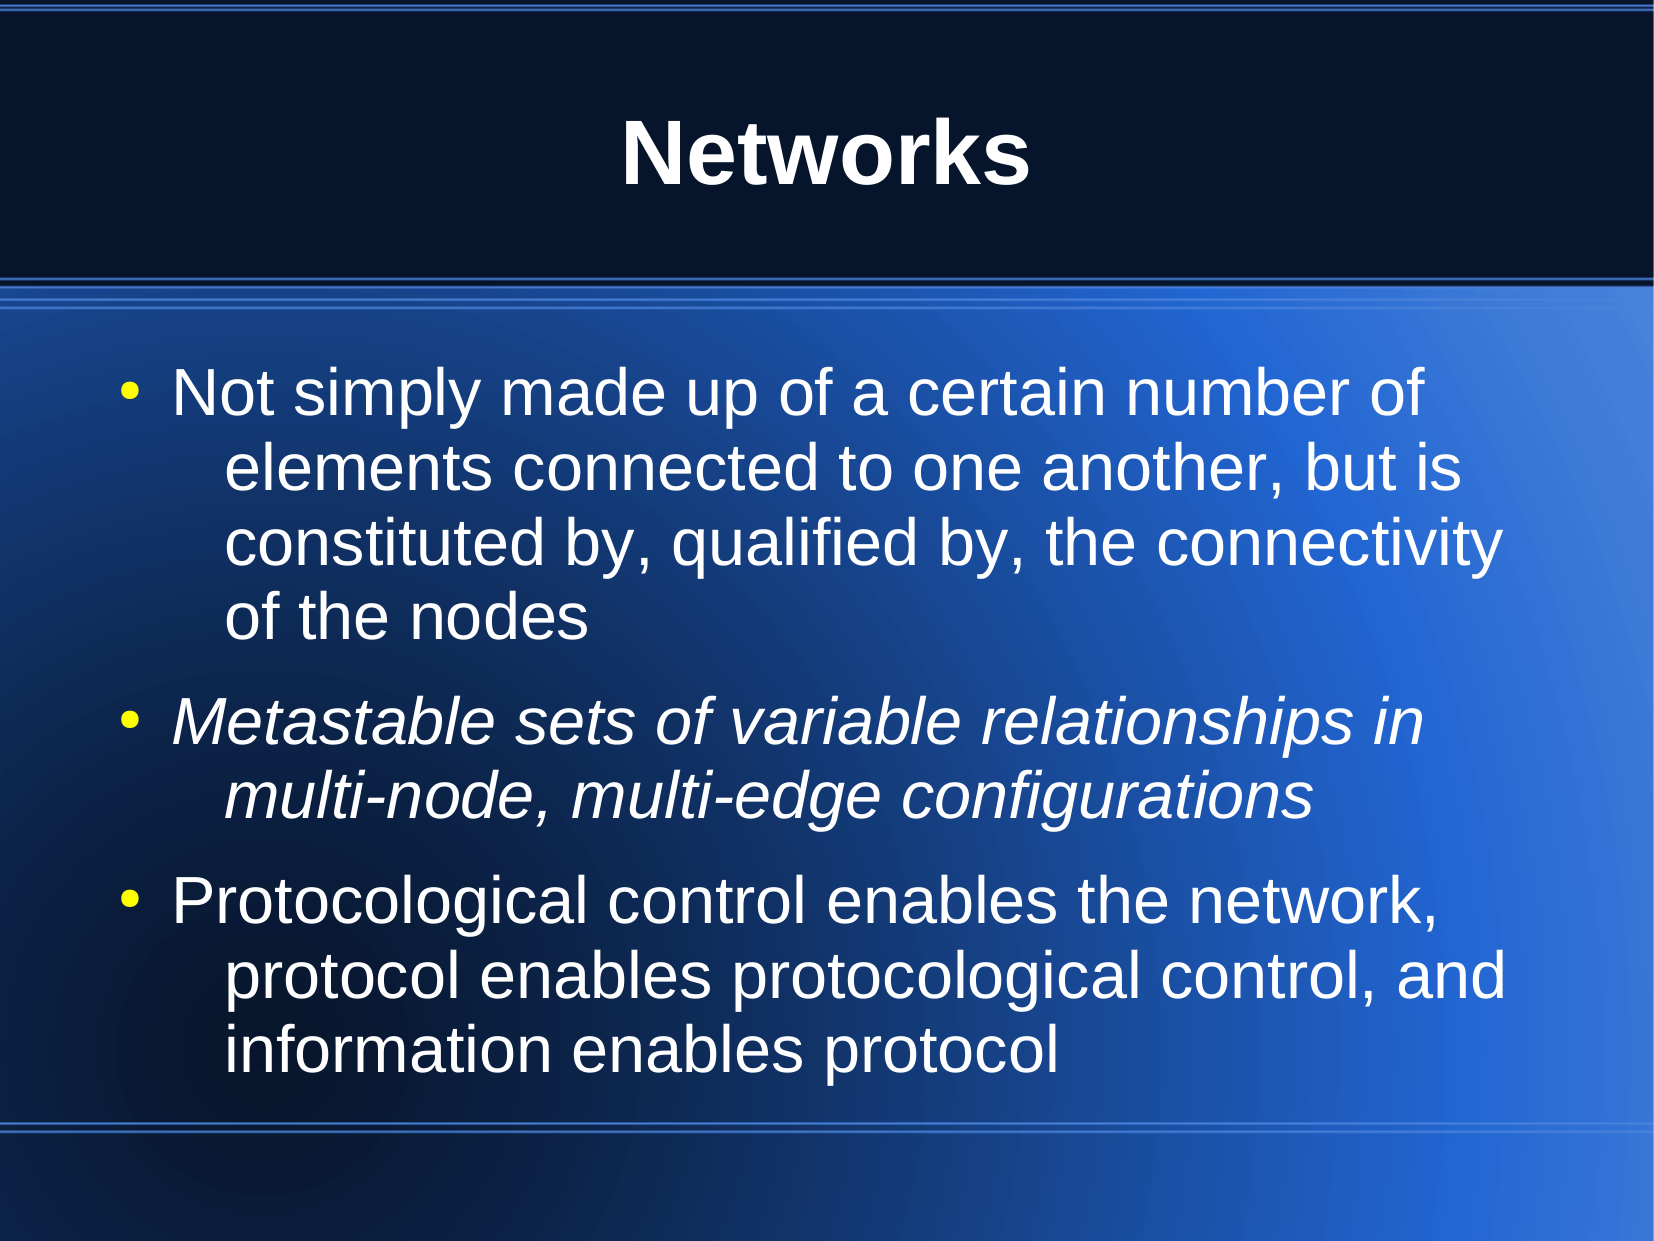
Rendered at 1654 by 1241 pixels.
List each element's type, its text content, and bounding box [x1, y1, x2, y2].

picture [0, 0, 1654, 1241]
list Not simply made up of a certain number of elements connected to one another, but is constituted by, qualified by, the connectivity of the nodes Metastable sets of variable relationships in multi-node, multi-edge configurations Protocological control enables the network, protocol enables protocological control, and information enables protocol [82, 355, 1571, 1159]
title Networks [82, 56, 1571, 250]
